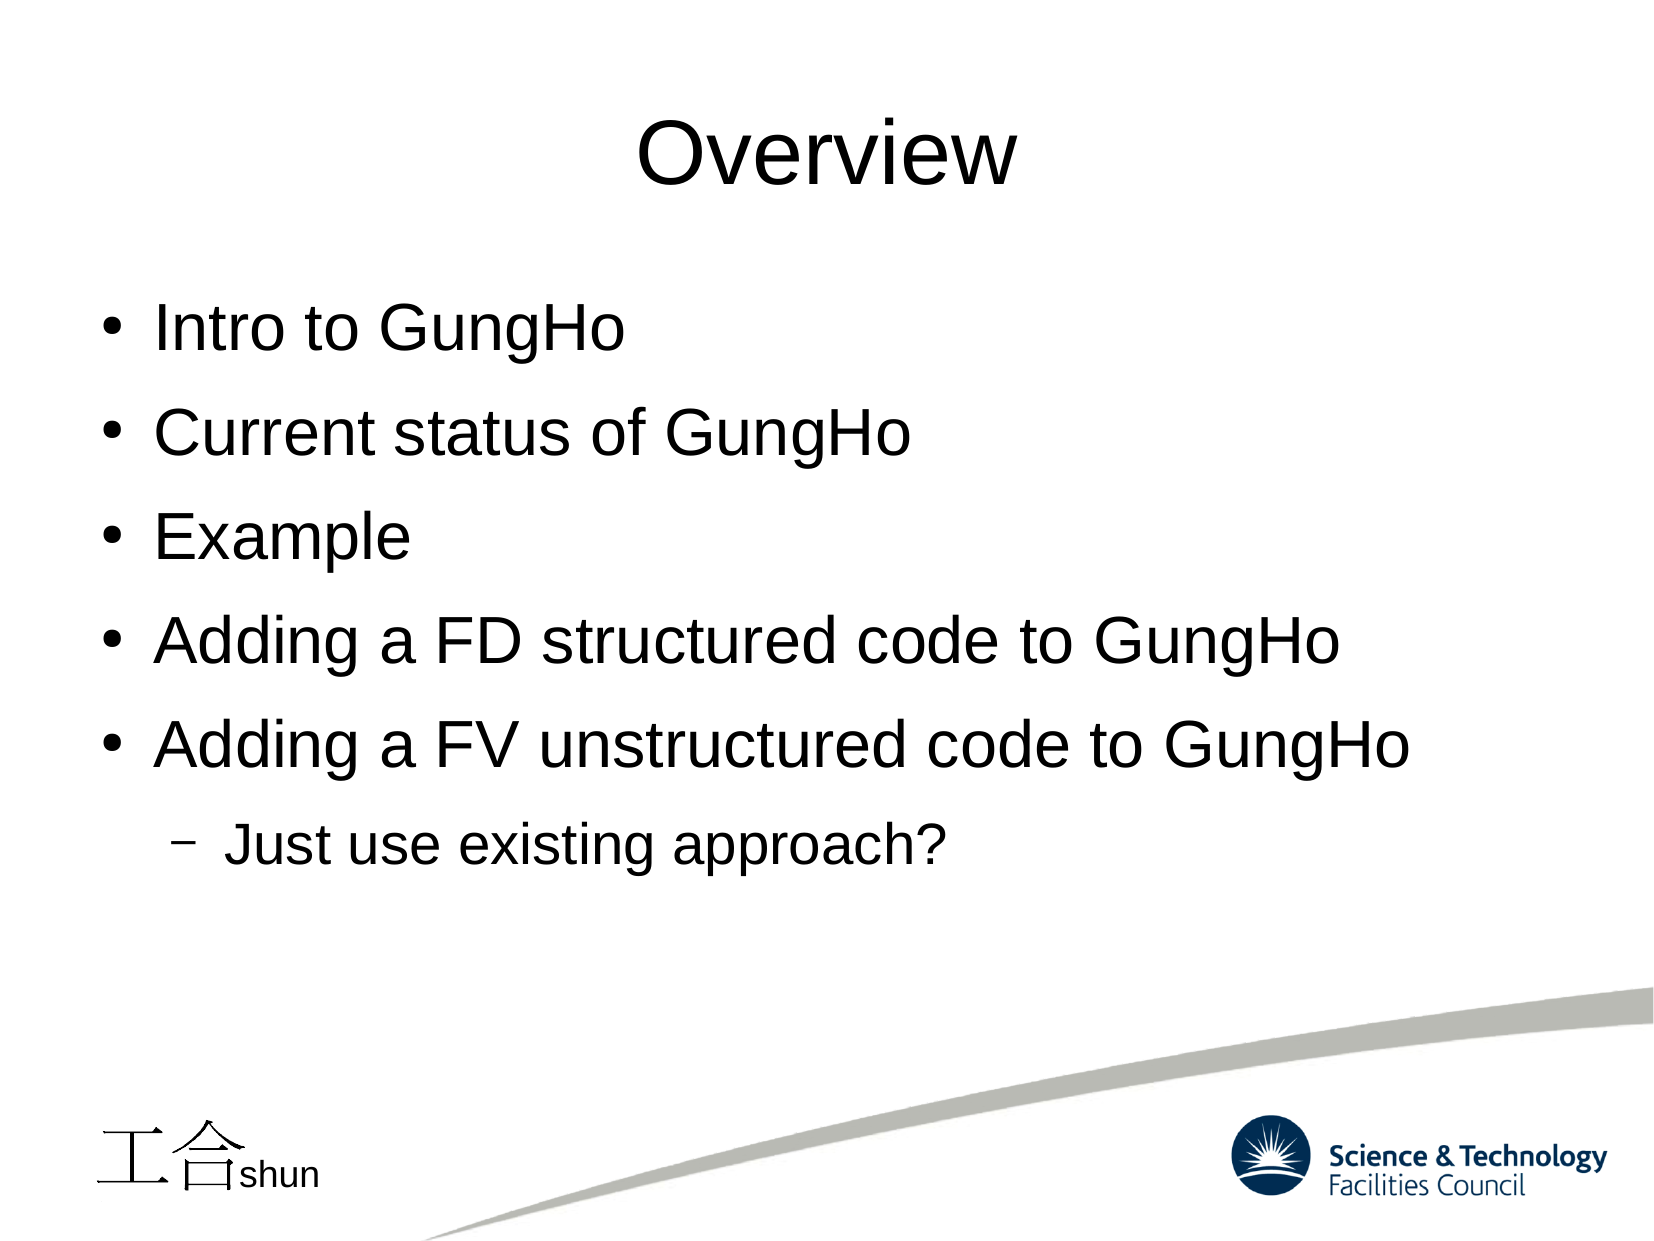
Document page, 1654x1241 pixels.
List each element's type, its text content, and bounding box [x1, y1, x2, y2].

picture [410, 986, 1654, 1241]
title Overview [82, 49, 1571, 257]
picture [80, 1110, 278, 1211]
list Intro to GungHo Current status of GungHo Example Adding a FD structured code to GungHo Adding a FV unstructured code to GungHo Just use existing approach? [82, 290, 1538, 1010]
